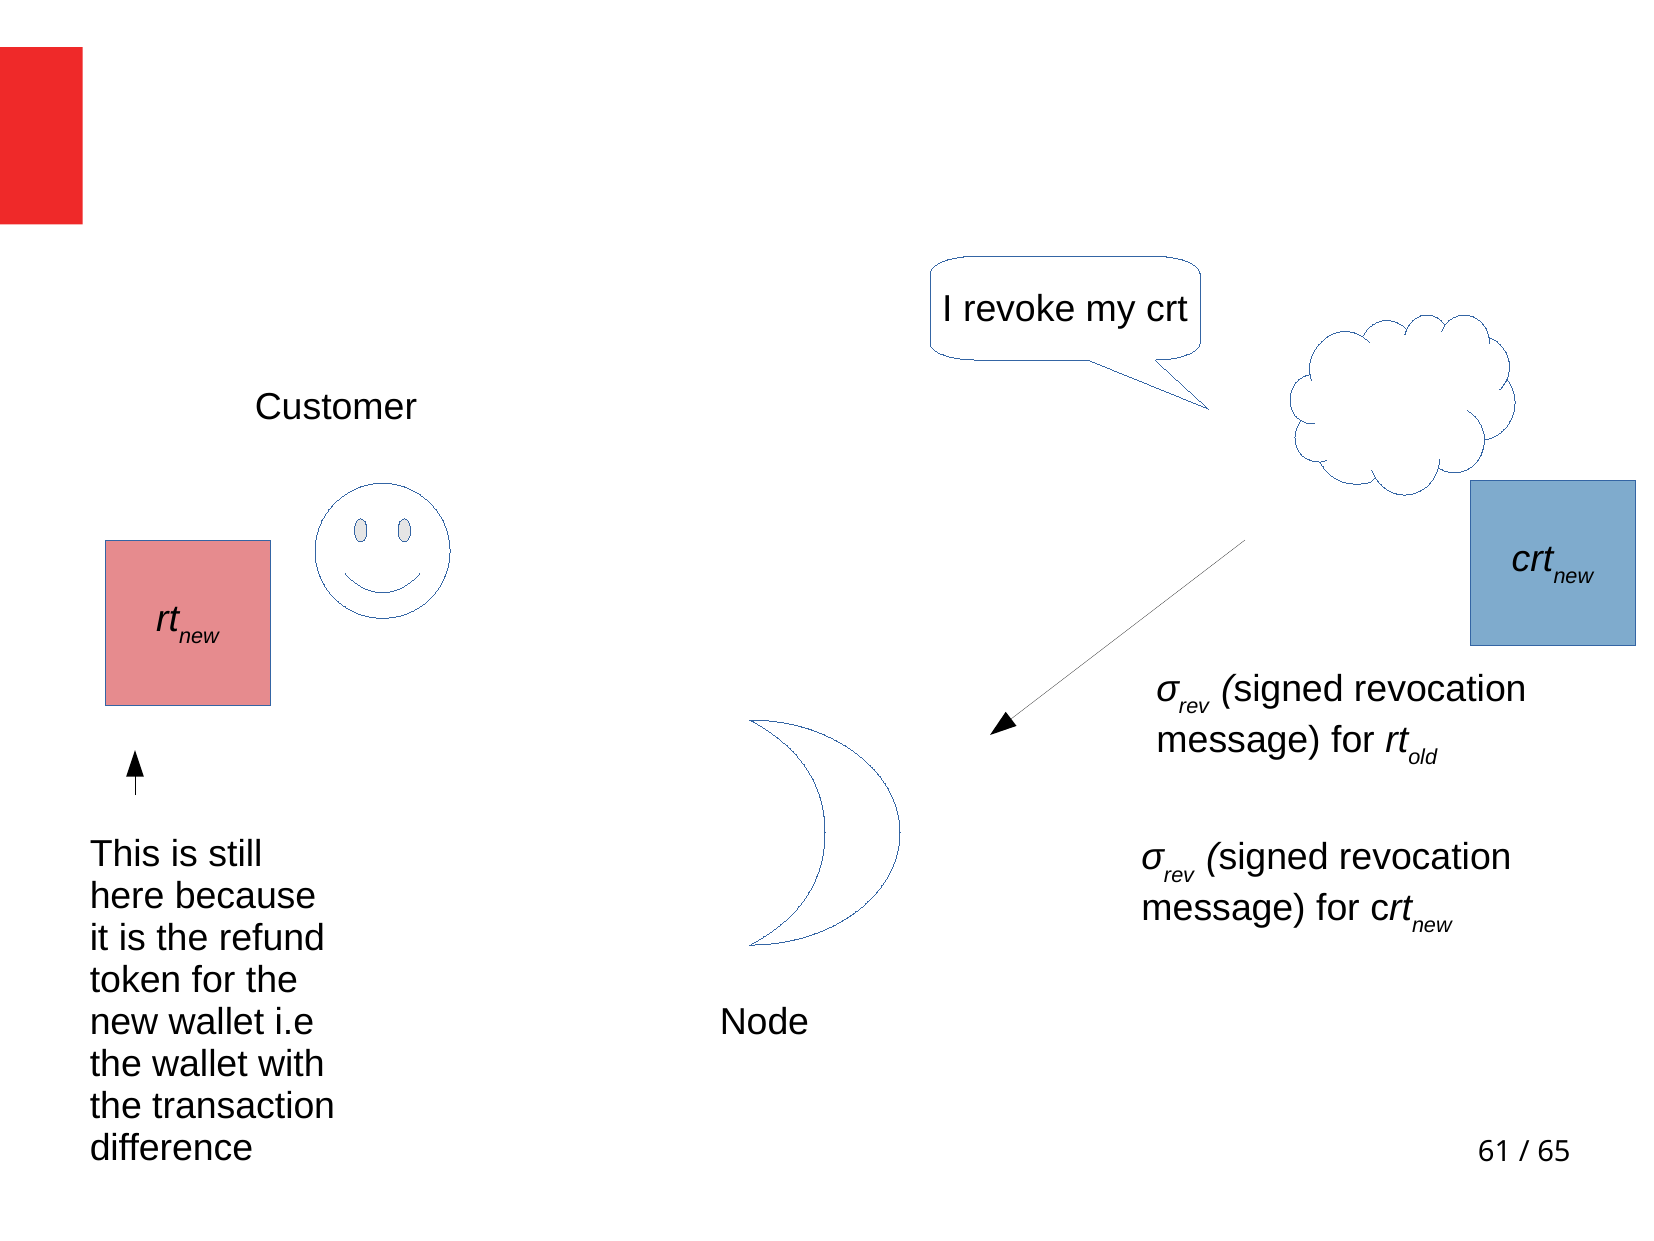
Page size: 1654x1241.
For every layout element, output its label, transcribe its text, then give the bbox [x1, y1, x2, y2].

text_box crtnew [1470, 480, 1636, 646]
text_box [749, 720, 901, 946]
text_box [315, 483, 451, 619]
text_box σrev (signed revocation message) for crtnew [1126, 828, 1654, 946]
text_box rtnew [105, 540, 271, 706]
text_box σrev (signed revocation message) for rtold [1141, 660, 1654, 777]
text_box [1290, 315, 1516, 496]
text_box I revoke my crt [930, 256, 1209, 410]
text_box Node [705, 993, 1021, 1051]
text_box Customer [239, 378, 510, 436]
text_box This is still here because it is the refund token for the new wallet i.e the wallet with the transaction difference [75, 825, 361, 1176]
